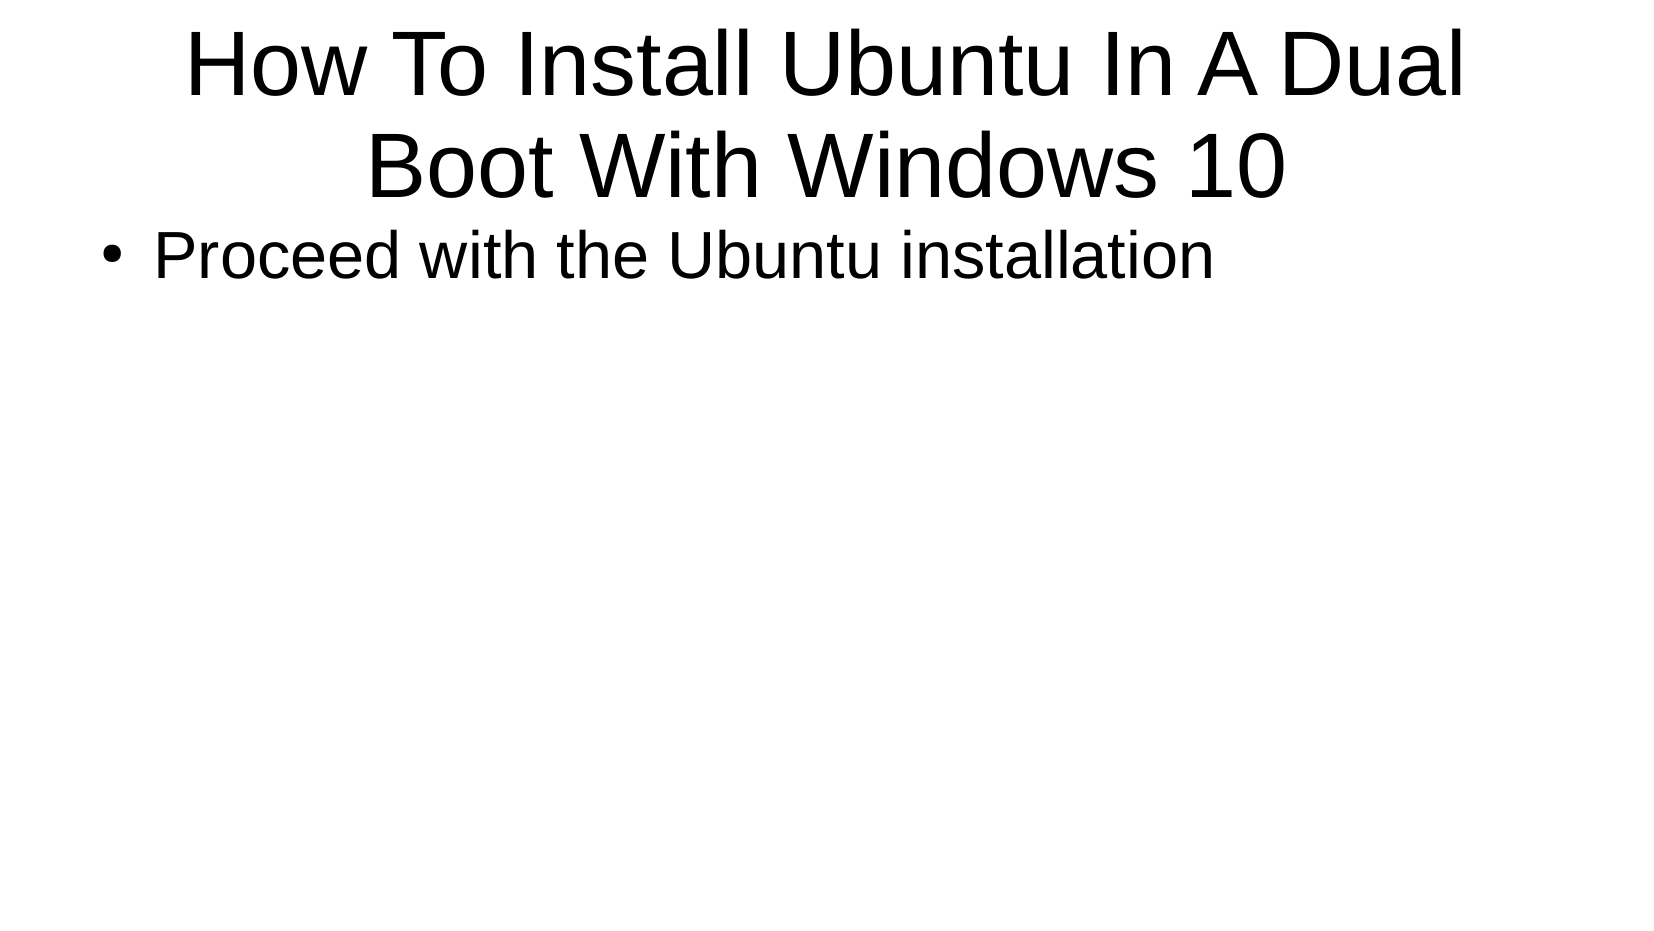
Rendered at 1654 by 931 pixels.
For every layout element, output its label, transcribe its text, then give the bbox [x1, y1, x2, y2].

list Proceed with the Ubuntu installation [82, 217, 1571, 758]
title How To Install Ubuntu In A Dual Boot With Windows 10 [82, 12, 1571, 217]
